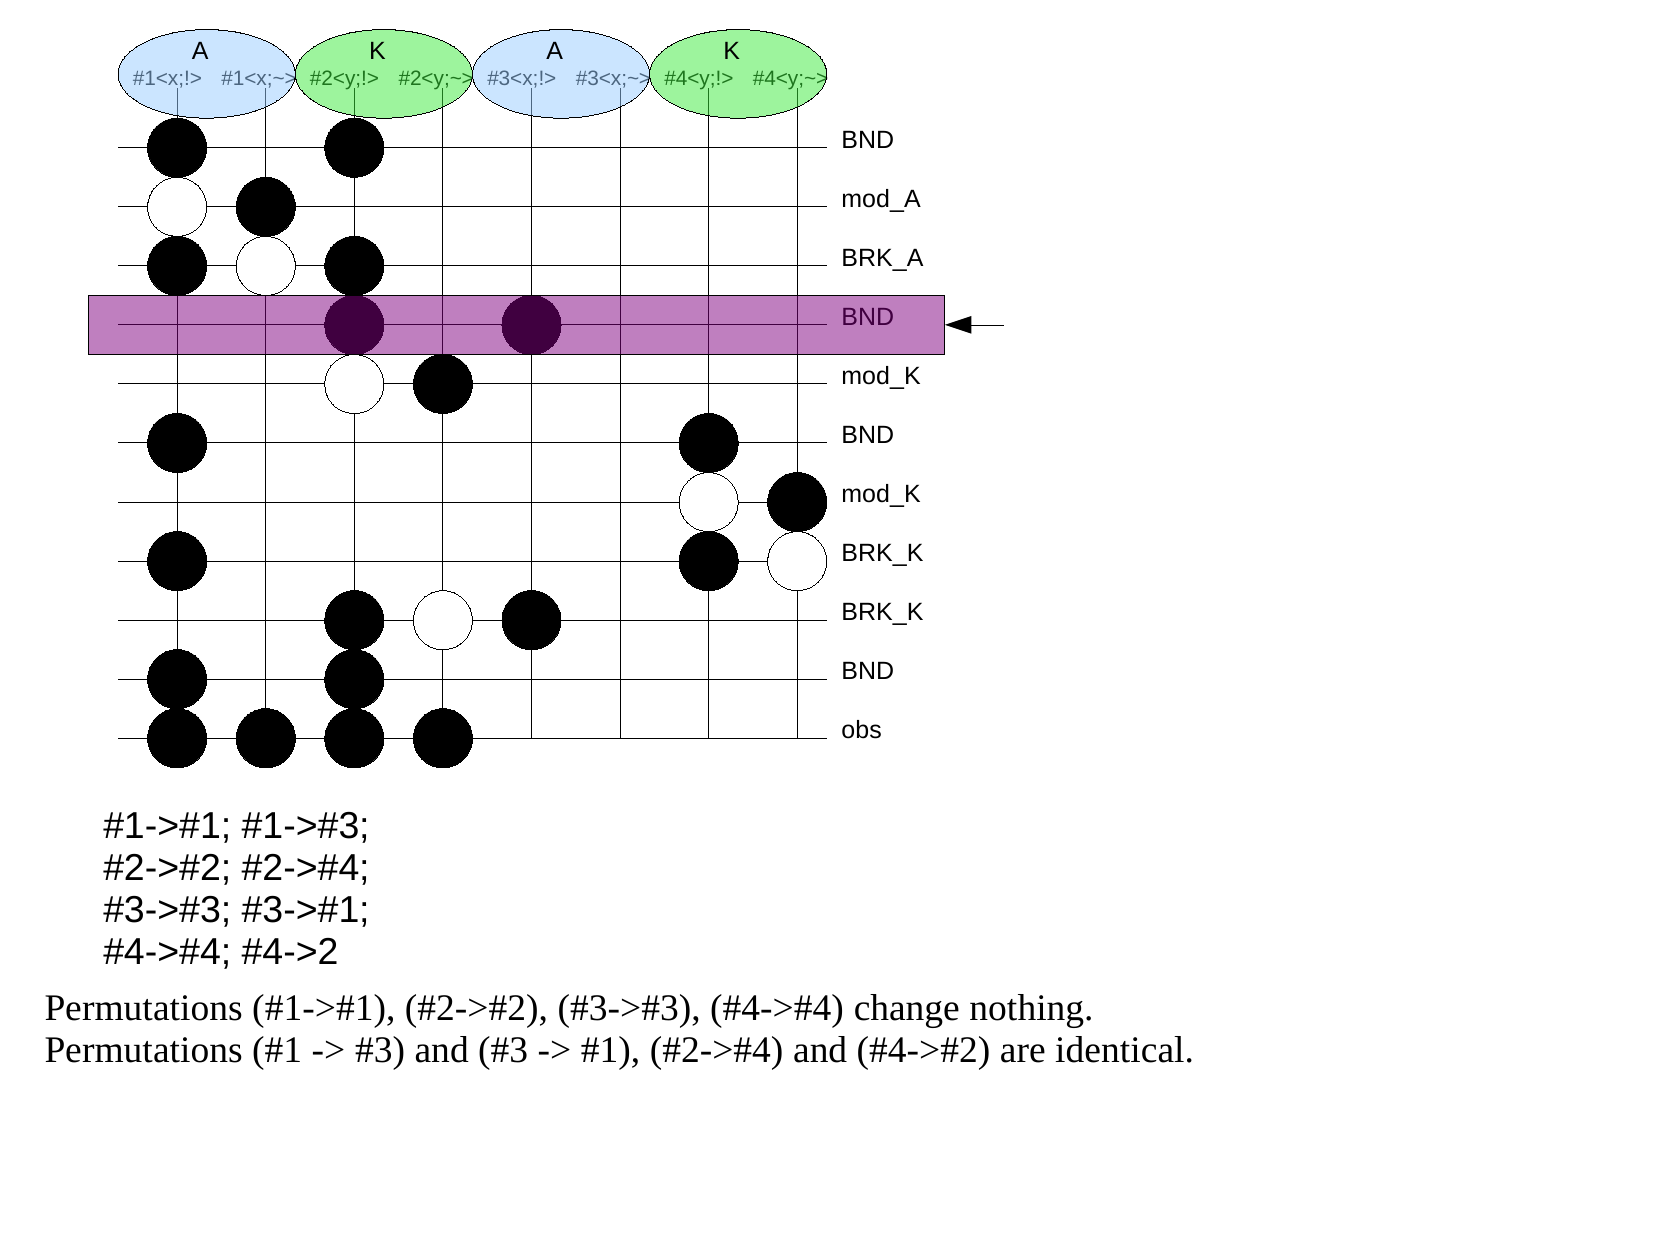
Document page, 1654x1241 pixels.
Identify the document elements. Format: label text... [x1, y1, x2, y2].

text_box BND [826, 413, 910, 472]
text_box [324, 118, 384, 178]
text_box #3<x;~> [638, 83, 649, 97]
text_box [88, 118, 945, 414]
text_box BRK_K [826, 531, 939, 590]
text_box [147, 531, 207, 591]
text_box mod_K [826, 472, 937, 531]
text_box BRK_K [826, 590, 939, 650]
text_box #1->#1; #1->#3; #2->#2; #2->#4; #3->#3; #3->#1; #4->#4; #4->2 [88, 797, 385, 981]
text_box A [531, 29, 578, 73]
text_box #4<y;!> [649, 79, 661, 97]
text_box #1<x;!> [118, 81, 129, 97]
text_box #2<y;!> [295, 80, 307, 97]
text_box obs [826, 708, 897, 768]
text_box [324, 590, 384, 768]
text_box [767, 472, 827, 591]
text_box [501, 590, 562, 650]
text_box [147, 413, 207, 473]
text_box [118, 30, 827, 119]
text_box Permutations (#1->#1), (#2->#2), (#3->#3), (#4->#4) change nothing. Permutations (#1 -> #3) and (#3 -> #1), (#2->#4) and (#4->#2) are identical. [29, 979, 1210, 1123]
text_box #3<x;!> [472, 79, 484, 97]
text_box [679, 413, 739, 591]
text_box BRK_A [826, 236, 939, 295]
text_box [413, 590, 473, 650]
text_box [413, 708, 473, 768]
text_box #4<y;~> [815, 59, 843, 97]
text_box K [354, 29, 401, 73]
text_box #2<y;~> [461, 82, 472, 97]
text_box mod_K [826, 355, 937, 414]
text_box [236, 708, 296, 768]
text_box [147, 649, 207, 768]
text_box BND [826, 649, 910, 709]
text_box #1<x;~> [284, 82, 295, 97]
text_box K [708, 29, 756, 73]
text_box BND [826, 118, 910, 177]
text_box mod_A [826, 177, 937, 236]
text_box A [177, 29, 224, 73]
